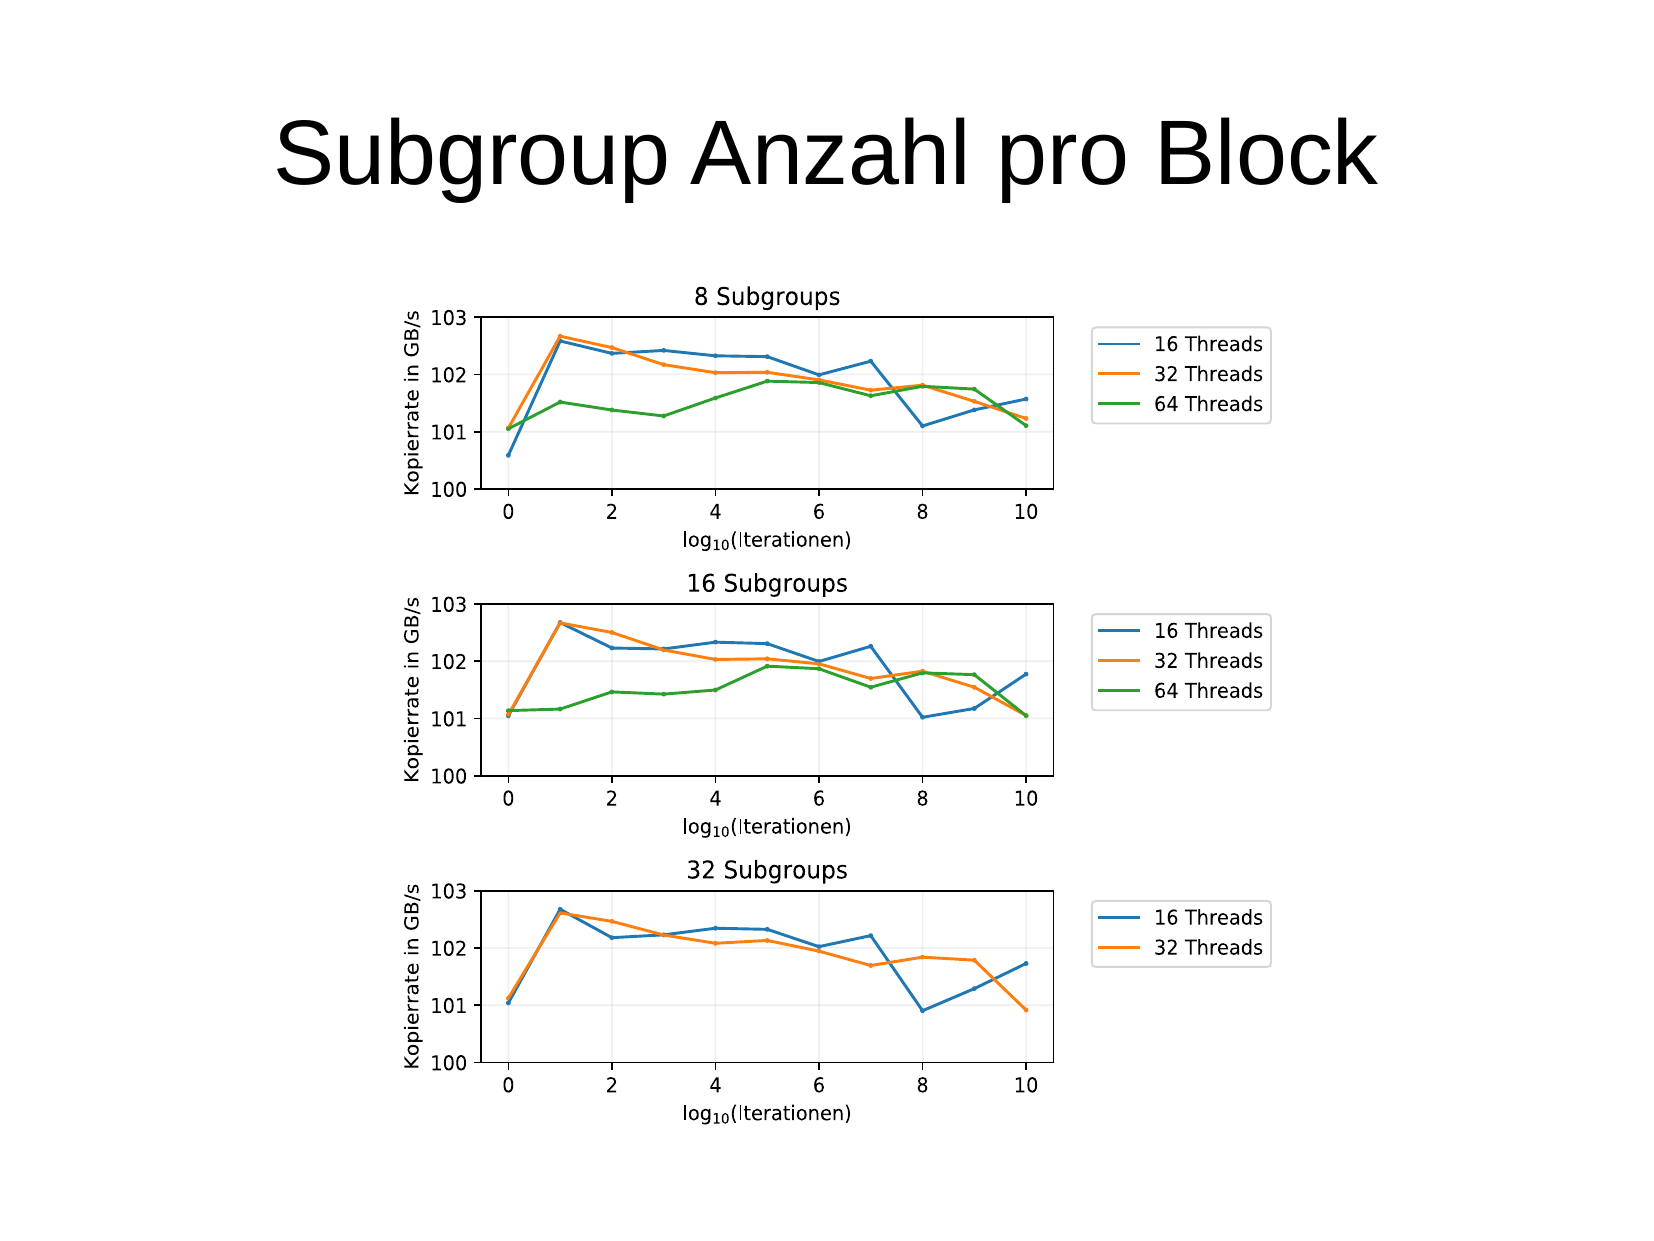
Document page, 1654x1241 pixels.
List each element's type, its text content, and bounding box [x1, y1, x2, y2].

picture [389, 271, 1285, 1138]
title Subgroup Anzahl pro Block [82, 49, 1571, 257]
